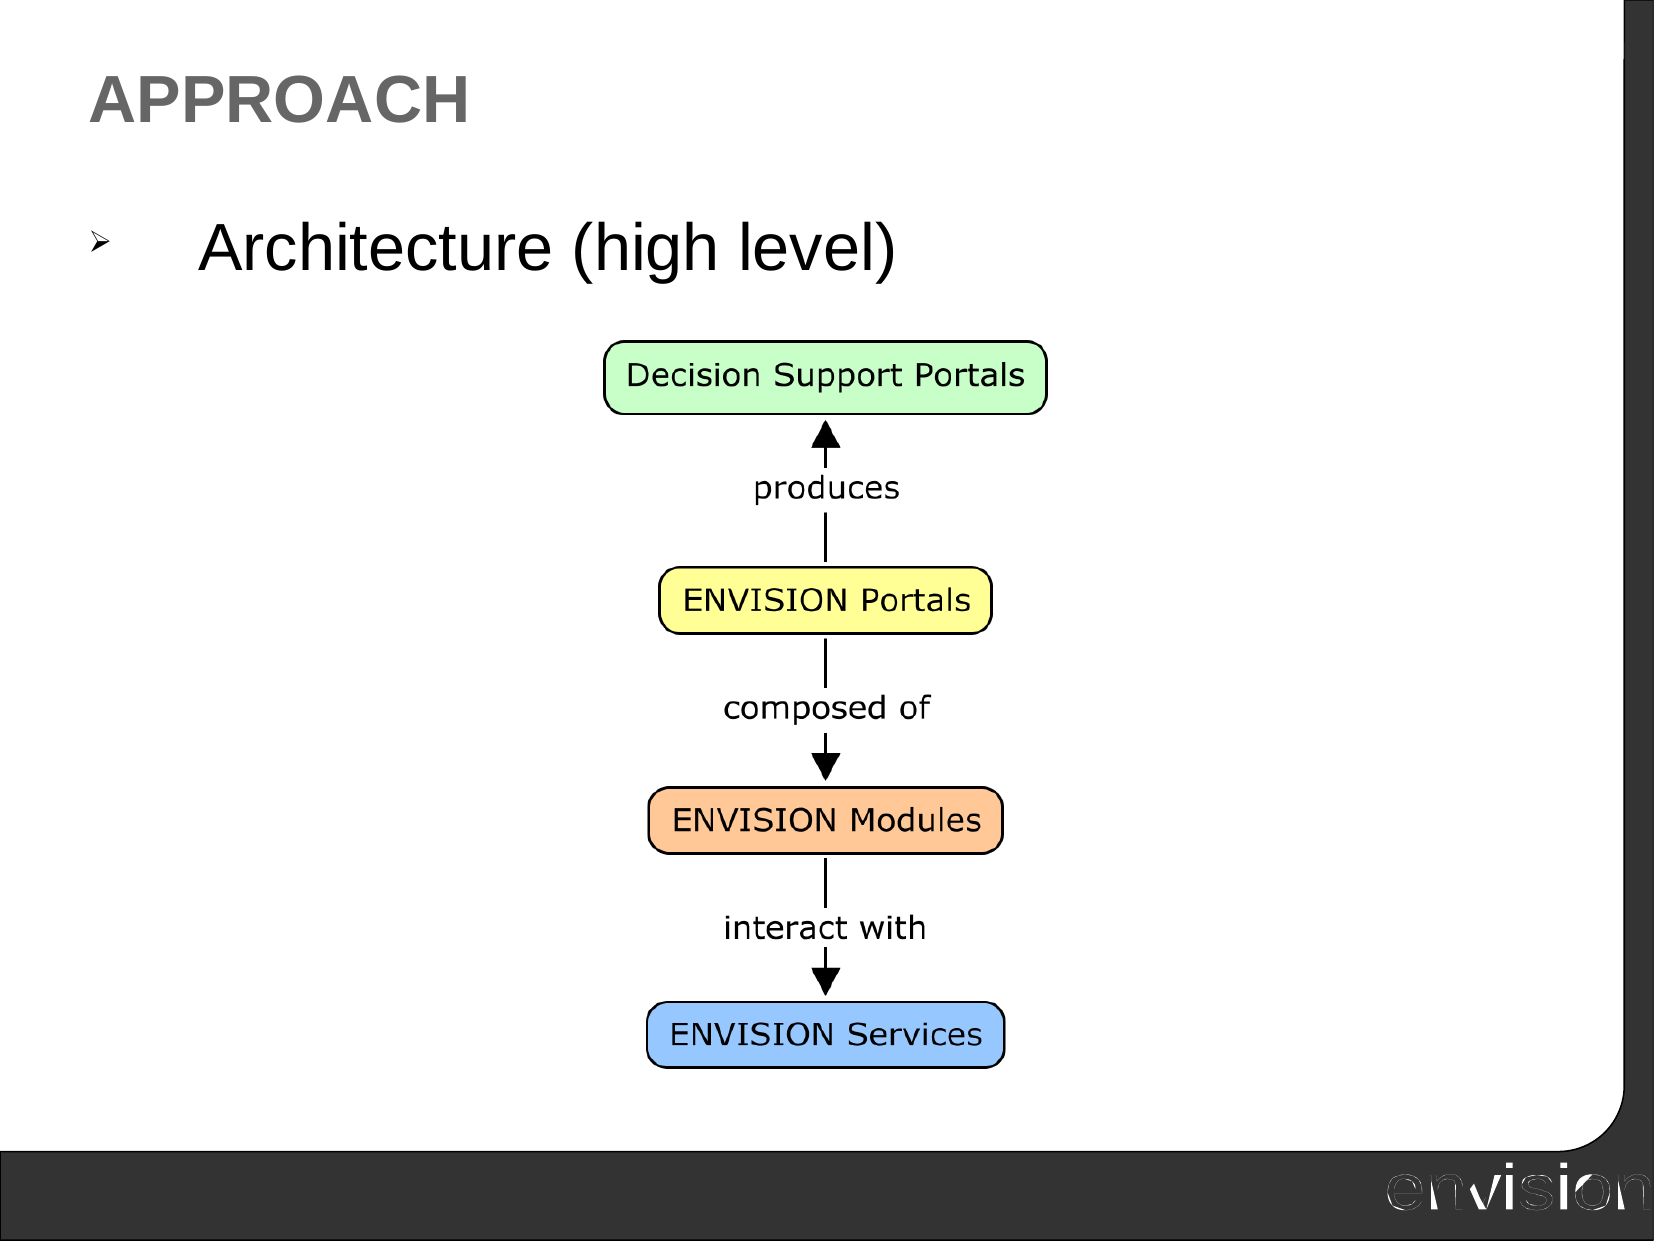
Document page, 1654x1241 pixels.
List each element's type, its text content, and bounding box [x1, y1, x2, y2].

title APPROACH [88, 3, 1571, 196]
list Architecture (high level) [88, 206, 1571, 1109]
picture [601, 337, 1052, 1073]
